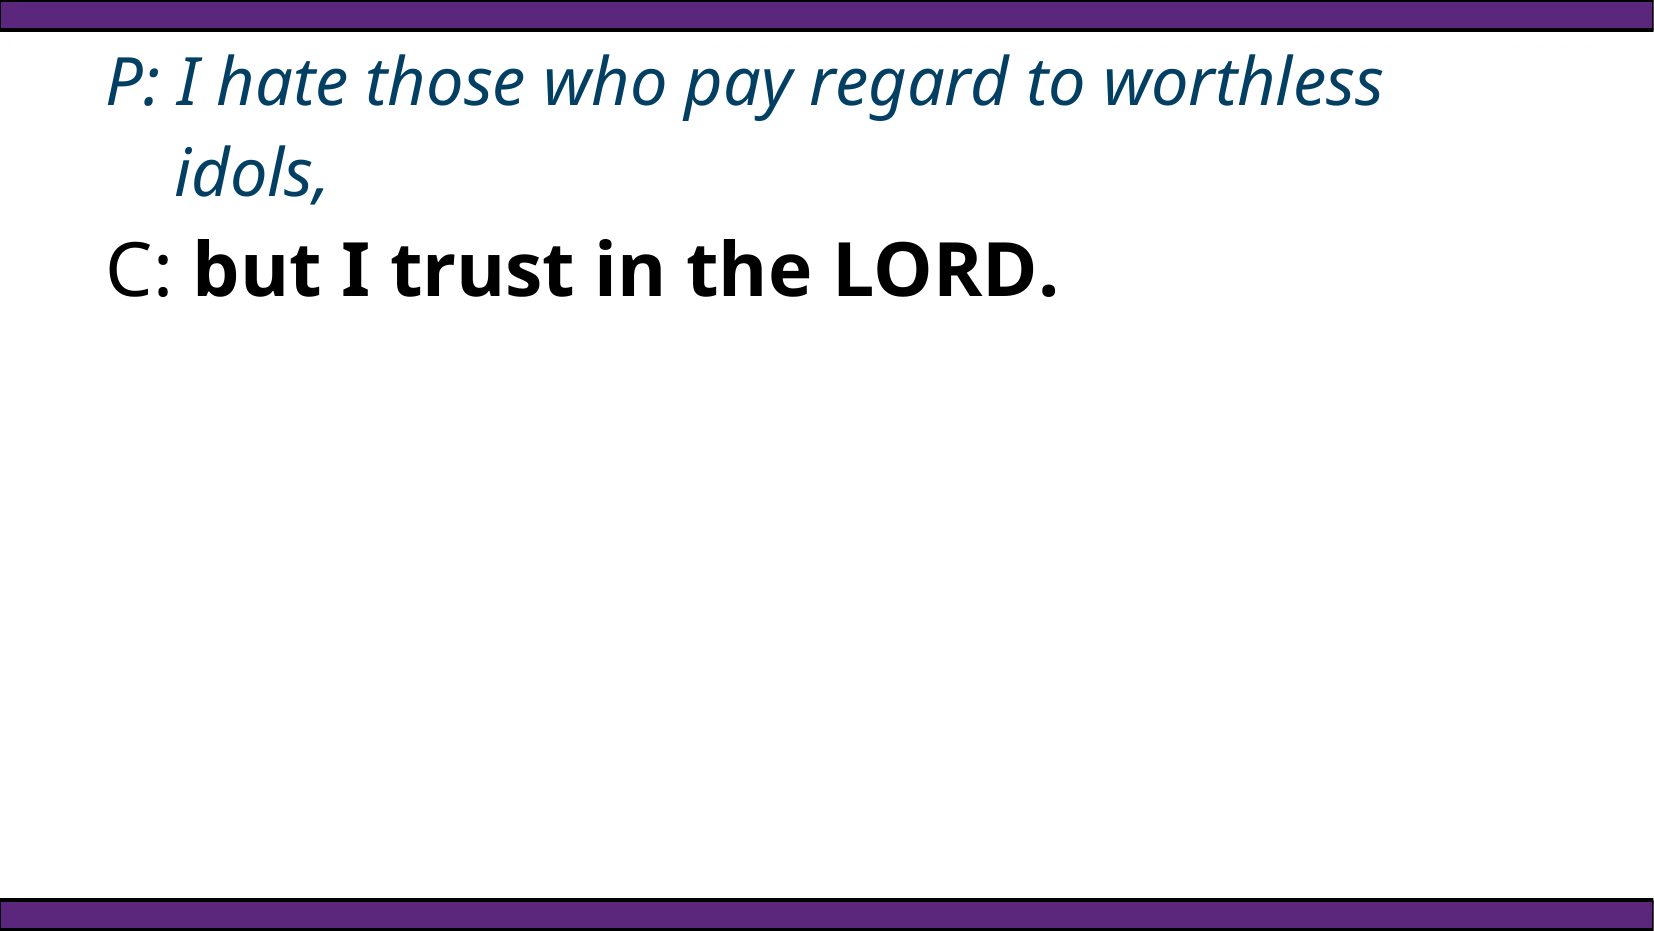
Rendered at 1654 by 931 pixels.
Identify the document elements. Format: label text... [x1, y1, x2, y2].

picture [0, 31, 1654, 900]
text_box P: I hate those who pay regard to worthless idols, C: but I trust in the Lord. [90, 27, 1563, 348]
text_box [0, 0, 1654, 31]
text_box [0, 900, 1654, 931]
